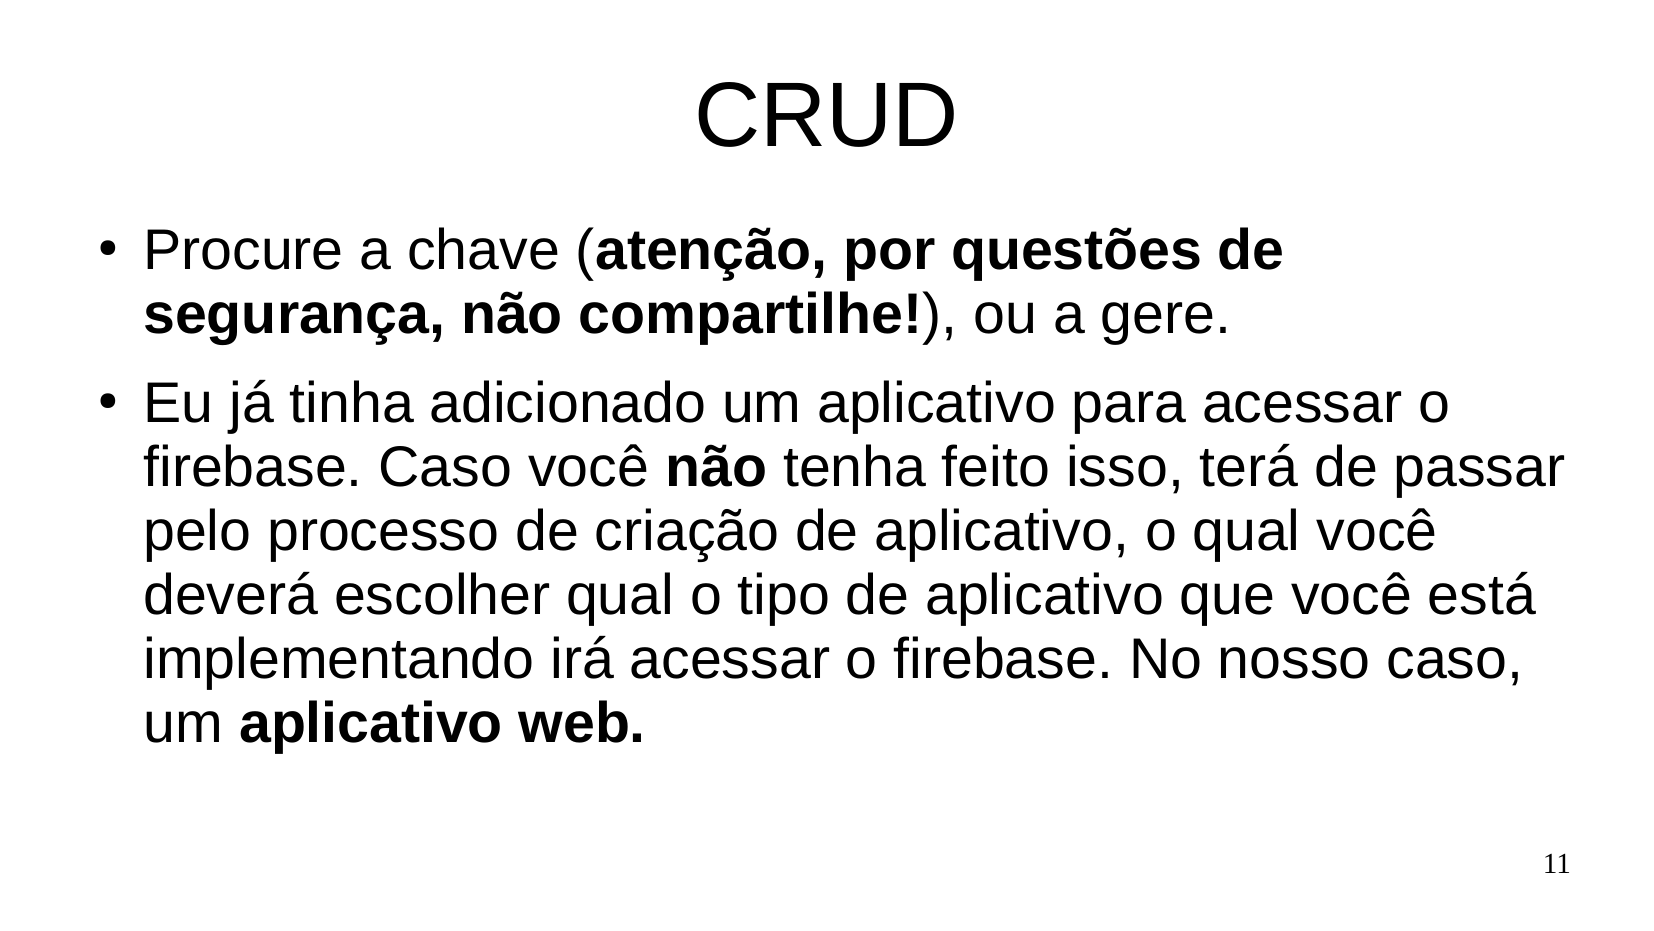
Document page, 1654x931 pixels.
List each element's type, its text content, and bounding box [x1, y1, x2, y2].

list Procure a chave (atenção, por questões de segurança, não compartilhe!), ou a gere. Eu já tinha adicionado um aplicativo para acessar o firebase. Caso você não tenha feito isso, terá de passar pelo processo de criação de aplicativo, o qual você deverá escolher qual o tipo de aplicativo que você está implementando irá acessar o firebase. No nosso caso, um aplicativo web. [82, 217, 1571, 758]
title CRUD [82, 37, 1571, 193]
